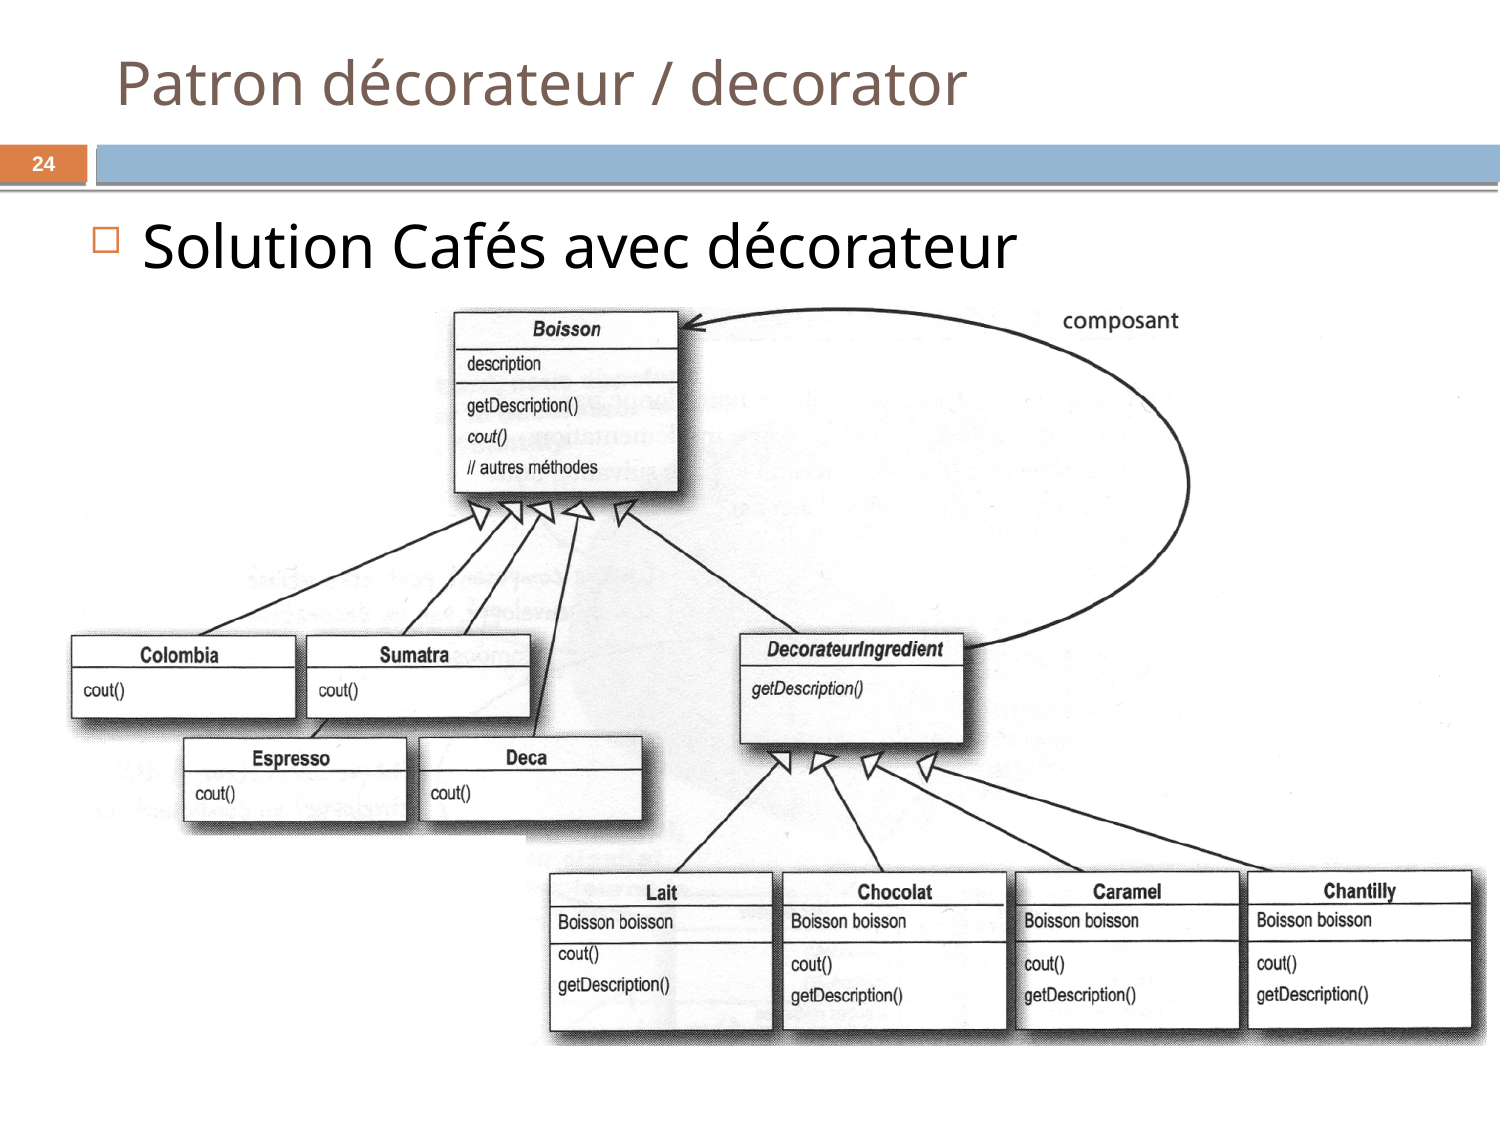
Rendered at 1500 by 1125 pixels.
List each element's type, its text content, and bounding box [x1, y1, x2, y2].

picture [41, 284, 1500, 1068]
title Patron décorateur / decorator [100, 37, 1438, 126]
list Solution Cafés avec décorateur [75, 200, 1425, 284]
slide_number <numéro> [0, 143, 88, 184]
